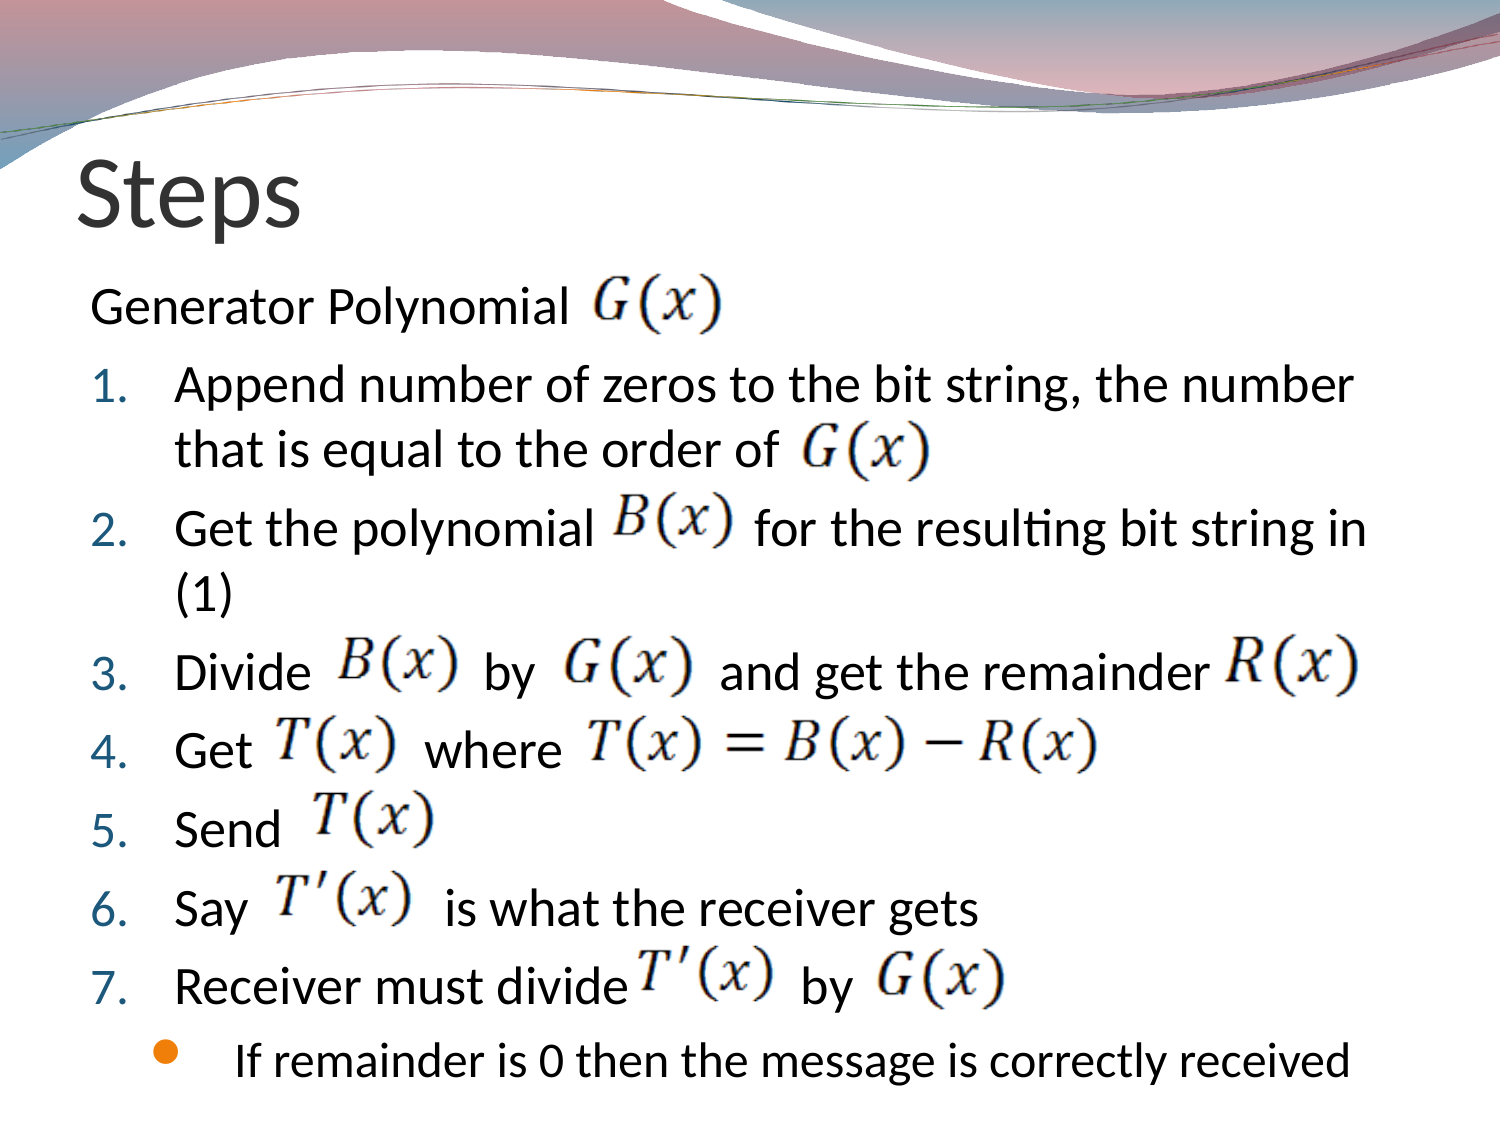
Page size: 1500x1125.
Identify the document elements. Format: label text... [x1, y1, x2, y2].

picture [637, 937, 775, 1018]
list Generator Polynomial Append number of zeros to the bit string, the number that is equal to the order of Get the polynomial for the resulting bit string in (1) Divide by and get the remainder Get where Send Say is what the receiver gets Receiver must divide by If remainder is 0 then the message is correctly received [75, 262, 1426, 1125]
picture [562, 624, 1101, 788]
picture [875, 937, 1009, 1026]
title Steps [75, 115, 1426, 262]
picture [0, 33, 1500, 140]
picture [275, 624, 462, 943]
picture [591, 262, 726, 351]
picture [612, 481, 737, 563]
picture [800, 409, 934, 497]
picture [1224, 622, 1363, 713]
